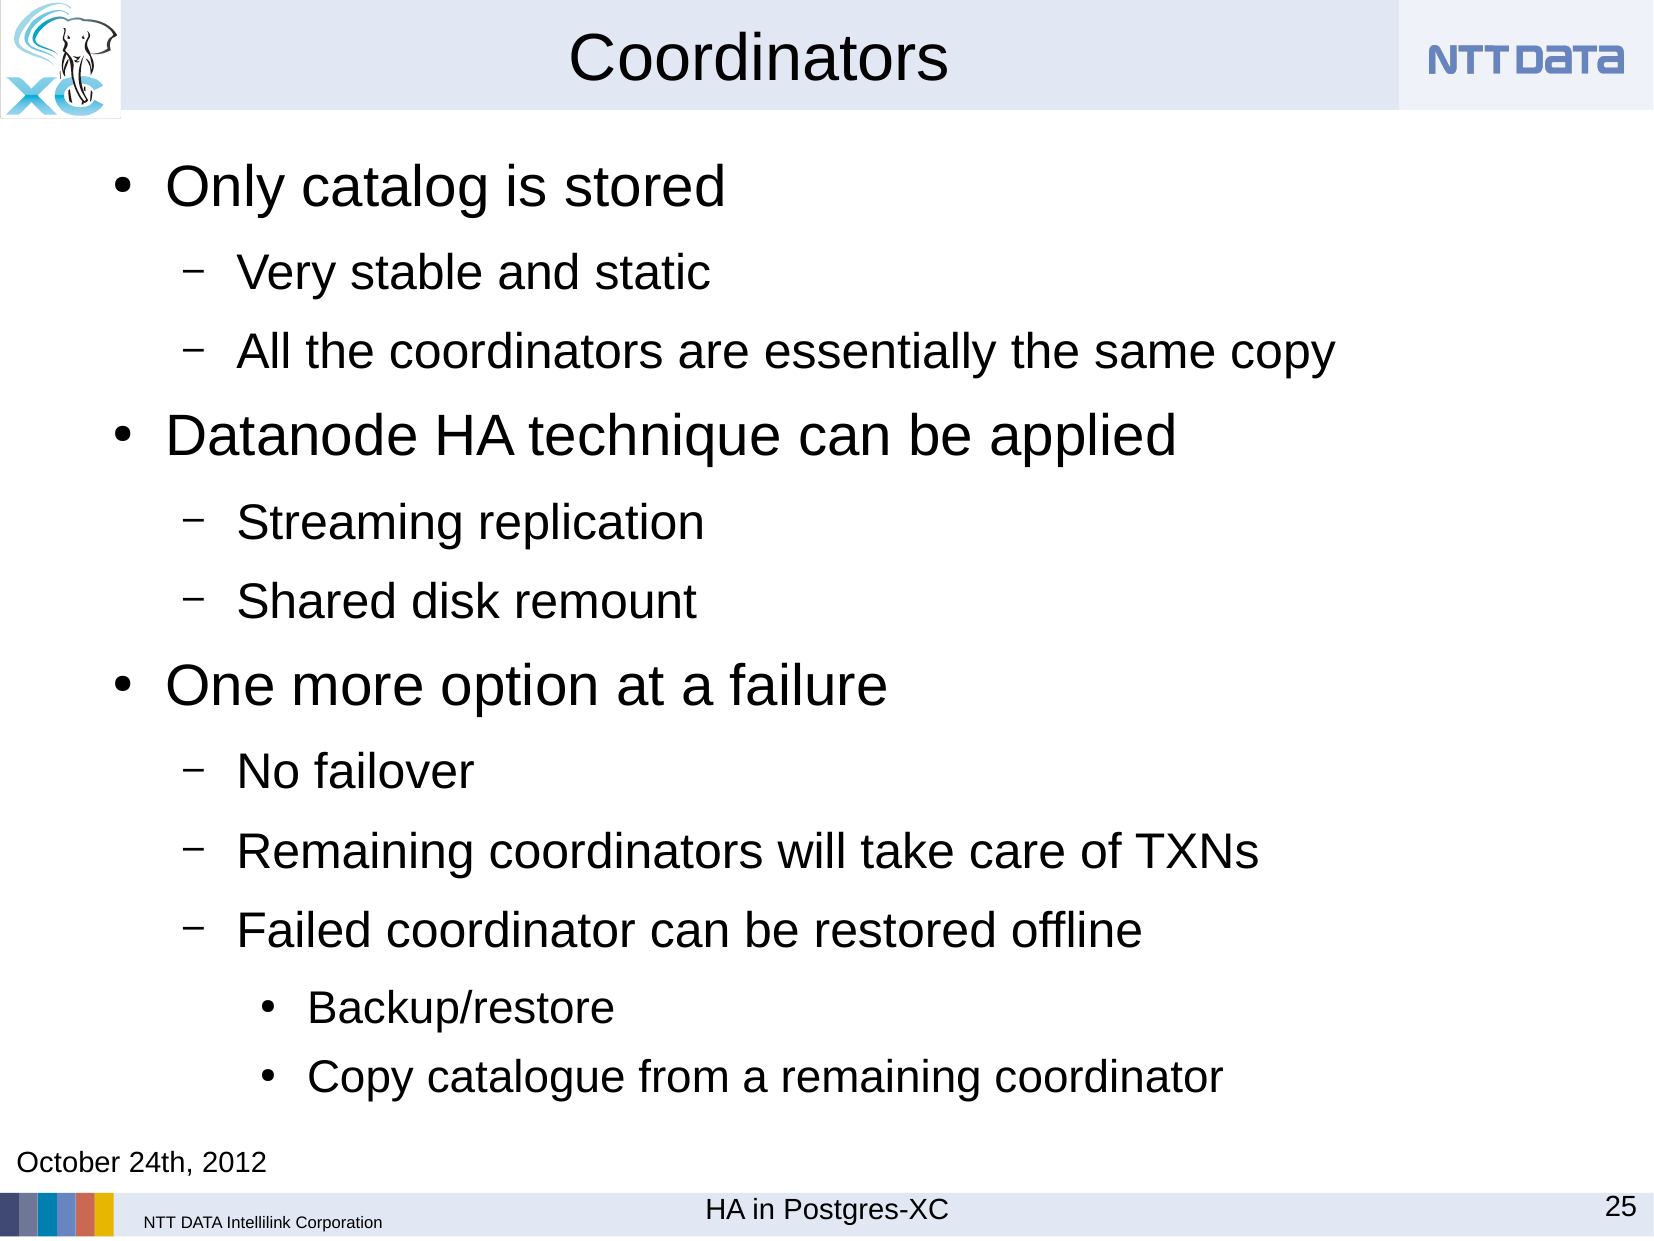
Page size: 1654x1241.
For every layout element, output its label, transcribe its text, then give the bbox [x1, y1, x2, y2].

title Coordinators [120, 3, 1399, 110]
picture [0, 0, 121, 119]
list Only catalog is stored Very stable and static All the coordinators are essentially the same copy Datanode HA technique can be applied Streaming replication Shared disk remount One more option at a failure No failover Remaining coordinators will take care of TXNs Failed coordinator can be restored offline Backup/restore Copy catalogue from a remaining coordinator [94, 153, 1583, 1134]
picture [1429, 45, 1624, 74]
